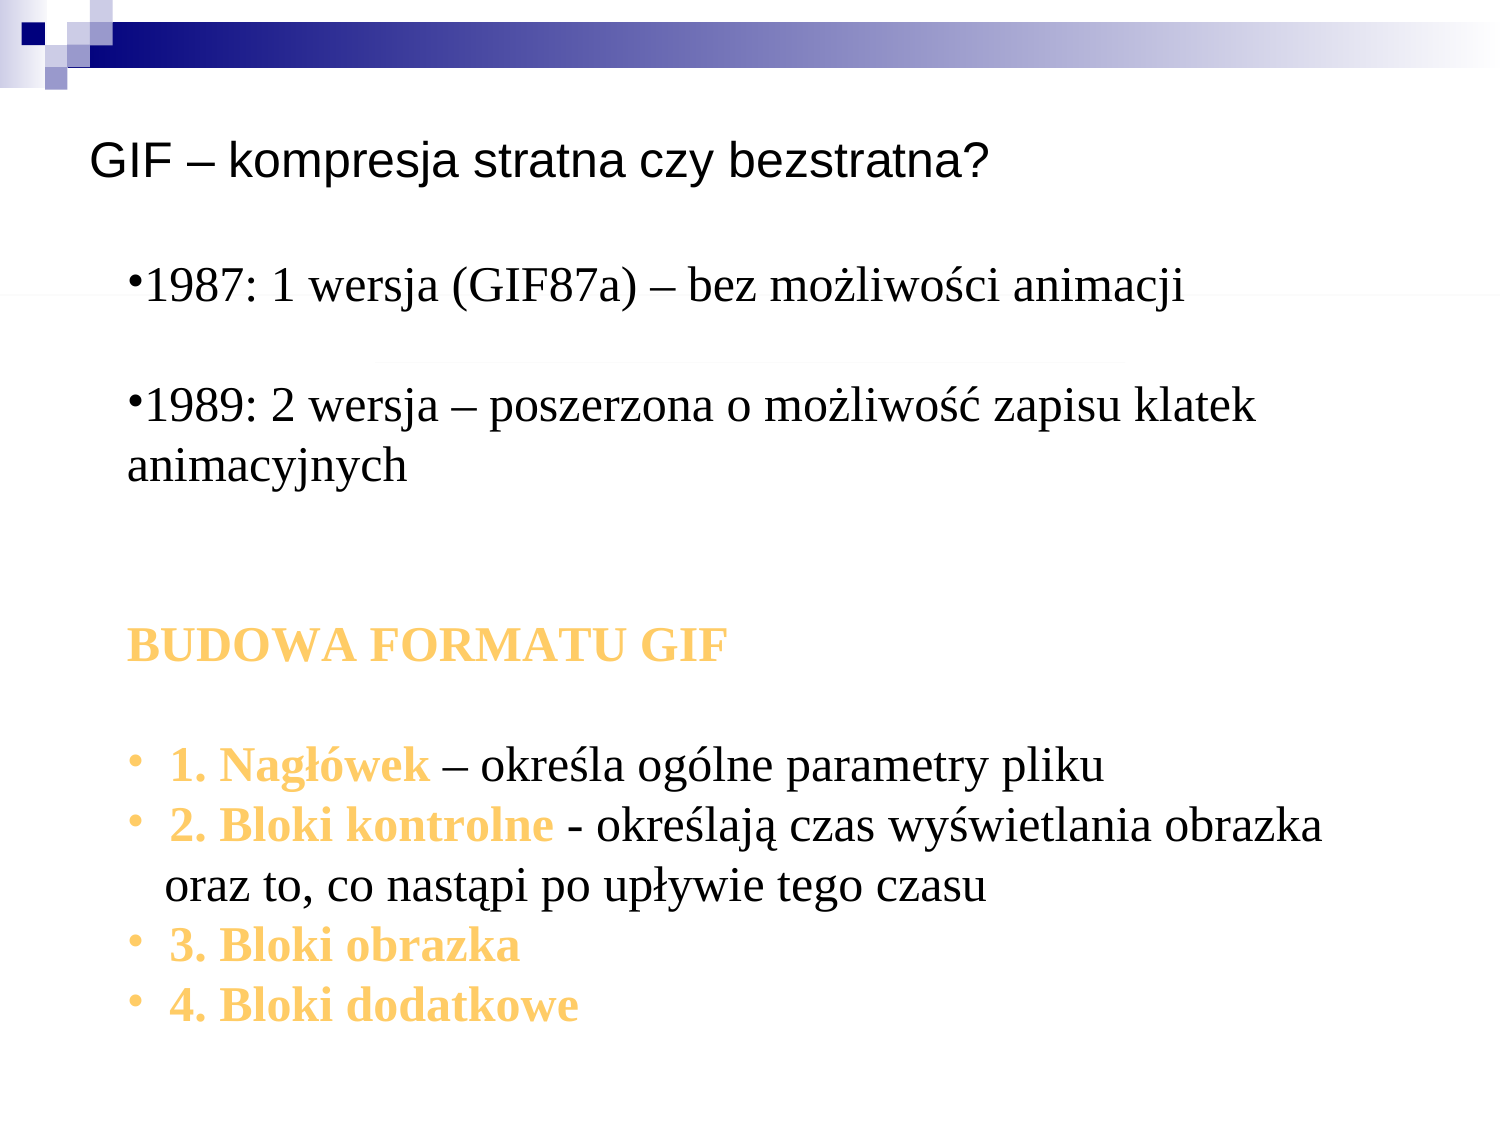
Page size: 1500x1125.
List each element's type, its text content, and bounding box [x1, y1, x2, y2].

text_box 1987: 1 wersja (GIF87a) – bez możliwości animacji 1989: 2 wersja – poszerzona o możliwość zapisu klatek animacyjnych BUDOWA FORMATU GIF 1. Nagłówek – określa ogólne parametry pliku 2. Bloki kontrolne - określają czas wyświetlania obrazka oraz to, co nastąpi po upływie tego czasu 3. Bloki obrazka 4. Bloki dodatkowe [112, 243, 1400, 1099]
title GIF – kompresja stratna czy bezstratna? [75, 74, 1426, 241]
